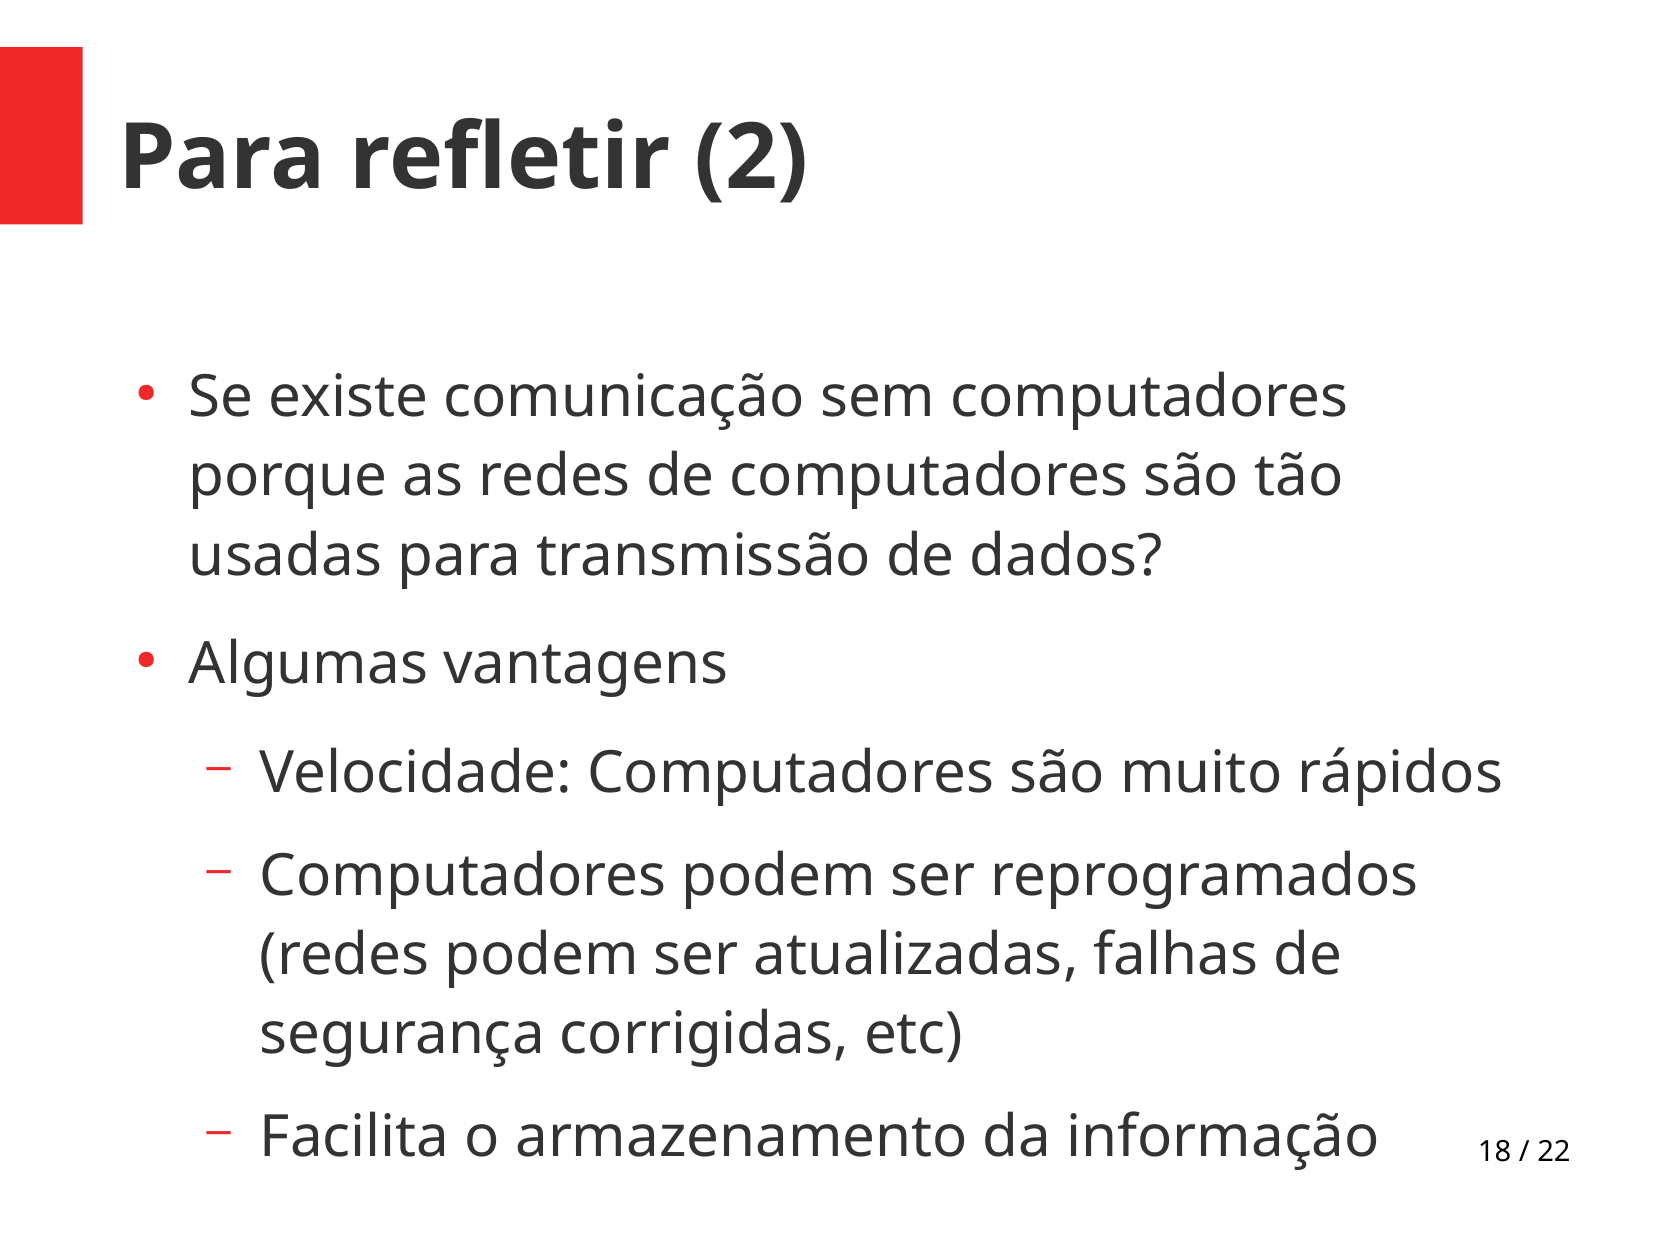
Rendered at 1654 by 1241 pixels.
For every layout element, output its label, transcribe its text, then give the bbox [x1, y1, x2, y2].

title Para refletir (2) [118, 49, 1571, 257]
list Se existe comunicação sem computadores porque as redes de computadores são tão usadas para transmissão de dados? Algumas vantagens Velocidade: Computadores são muito rápidos Computadores podem ser reprogramados (redes podem ser atualizadas, falhas de segurança corrigidas, etc) Facilita o armazenamento da informação [118, 354, 1536, 1074]
